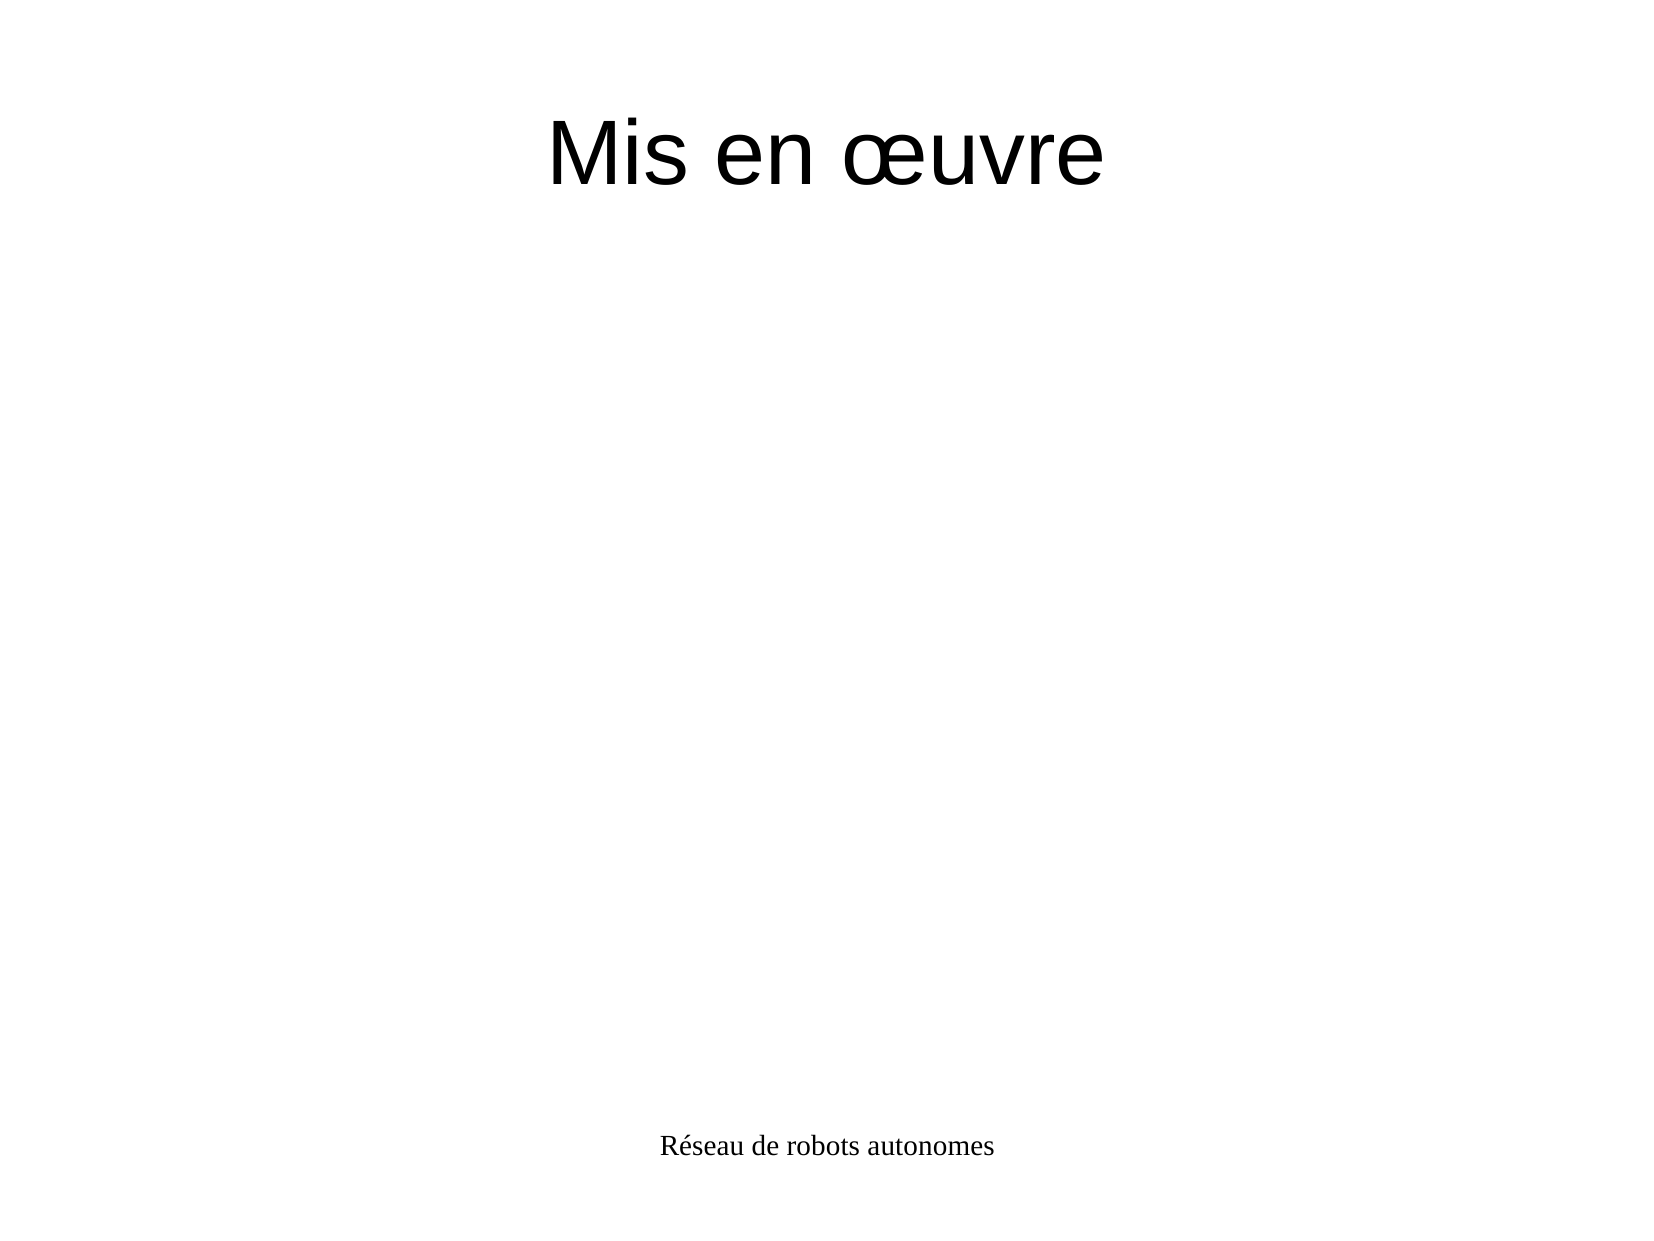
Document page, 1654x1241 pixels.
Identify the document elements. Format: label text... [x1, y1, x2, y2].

title Mis en œuvre [82, 49, 1571, 257]
